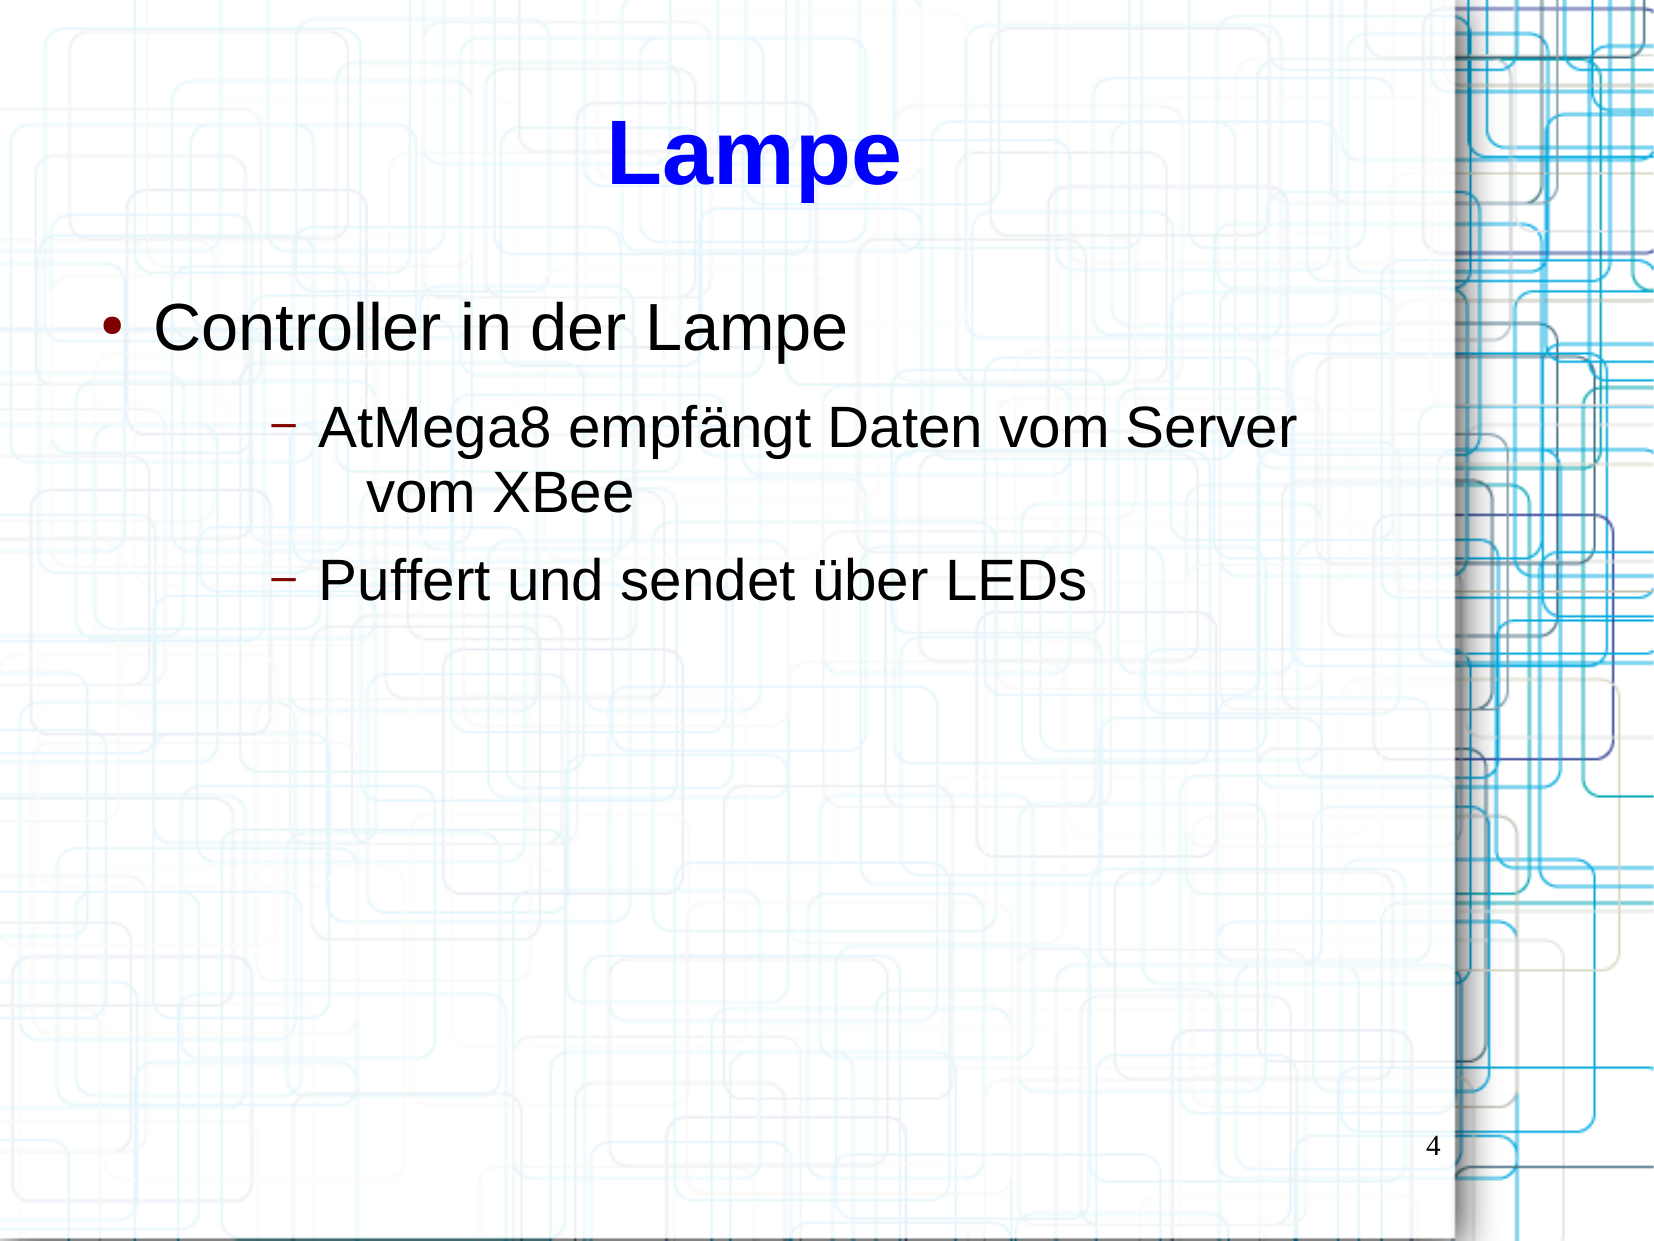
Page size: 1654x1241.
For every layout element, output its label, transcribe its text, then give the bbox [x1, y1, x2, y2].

list Controller in der Lampe AtMega8 empfängt Daten vom Server vom XBee Puffert und sendet über LEDs [82, 290, 1418, 1106]
title Lampe [59, 51, 1418, 255]
picture [0, 0, 1654, 1241]
